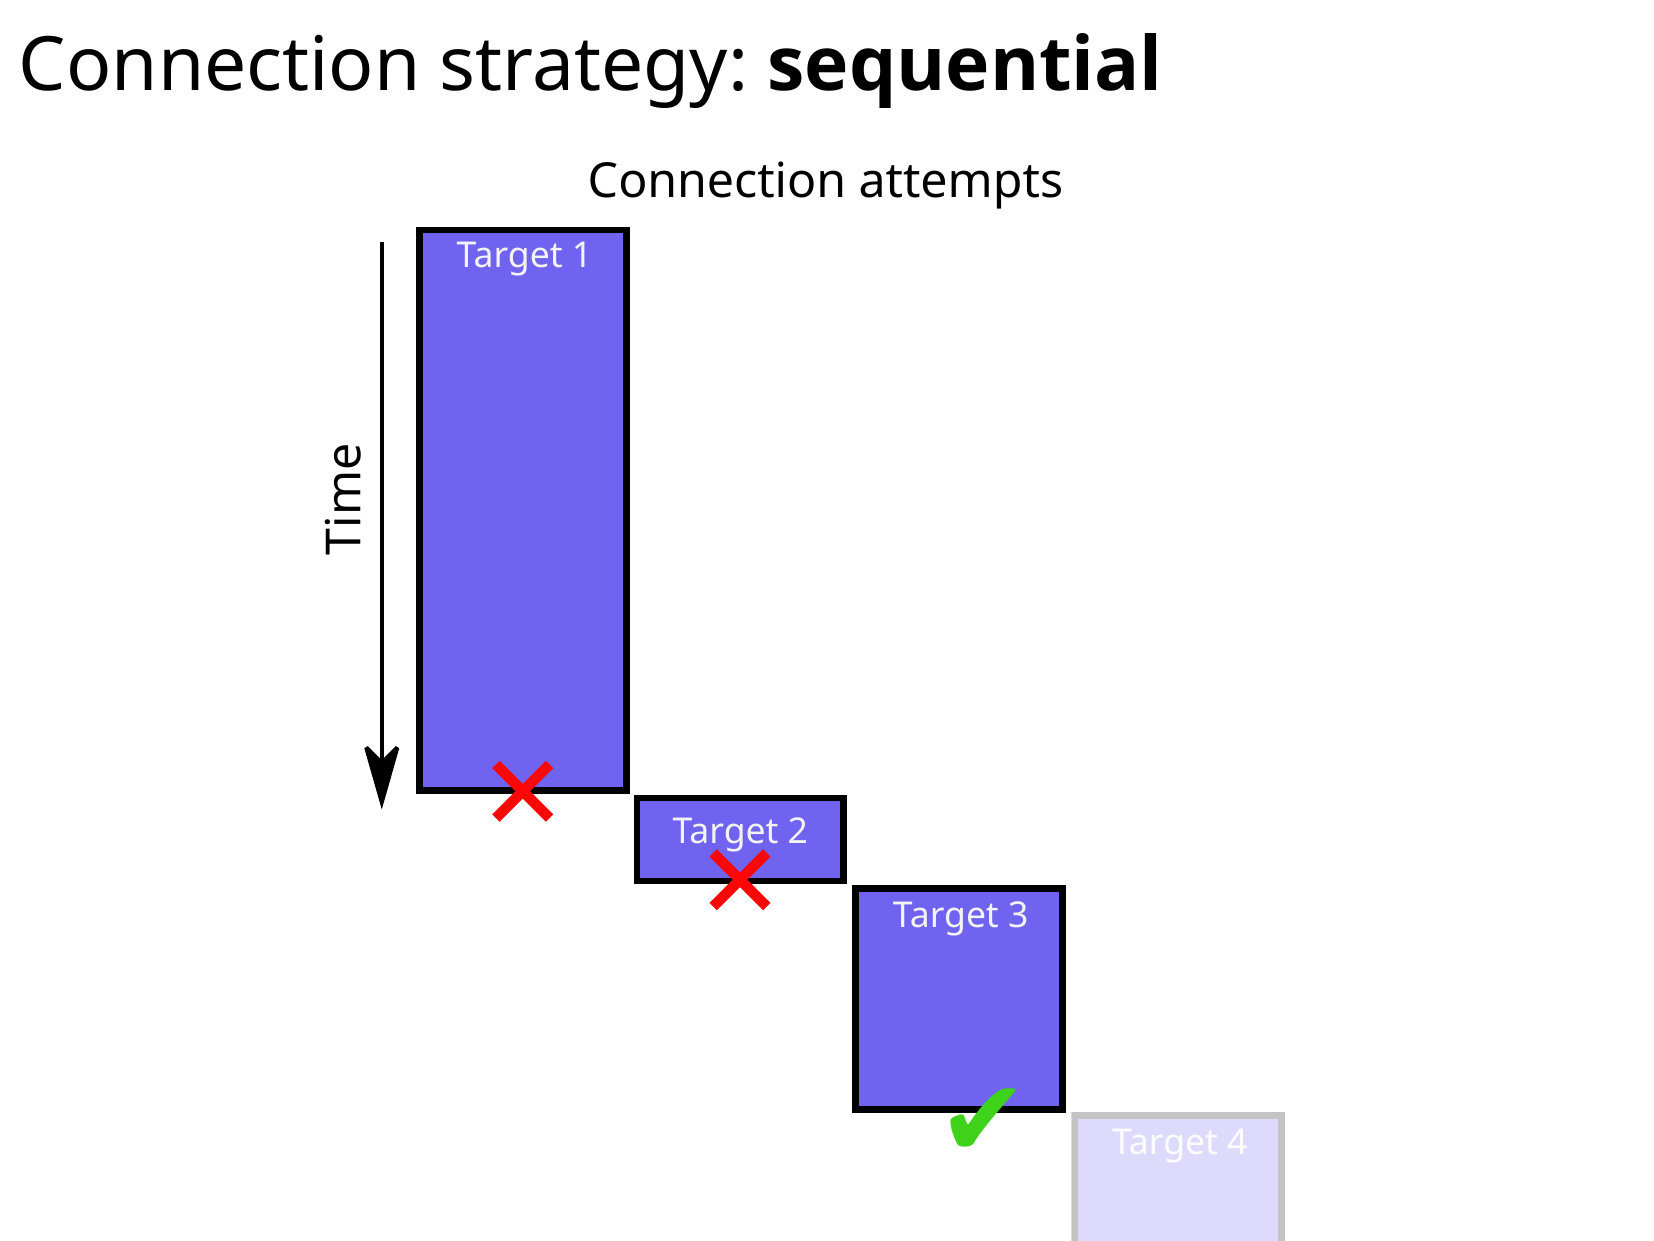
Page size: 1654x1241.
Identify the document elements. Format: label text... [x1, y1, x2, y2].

text_box Connection strategy: sequential [4, 3, 1196, 110]
picture [324, 161, 1285, 1241]
